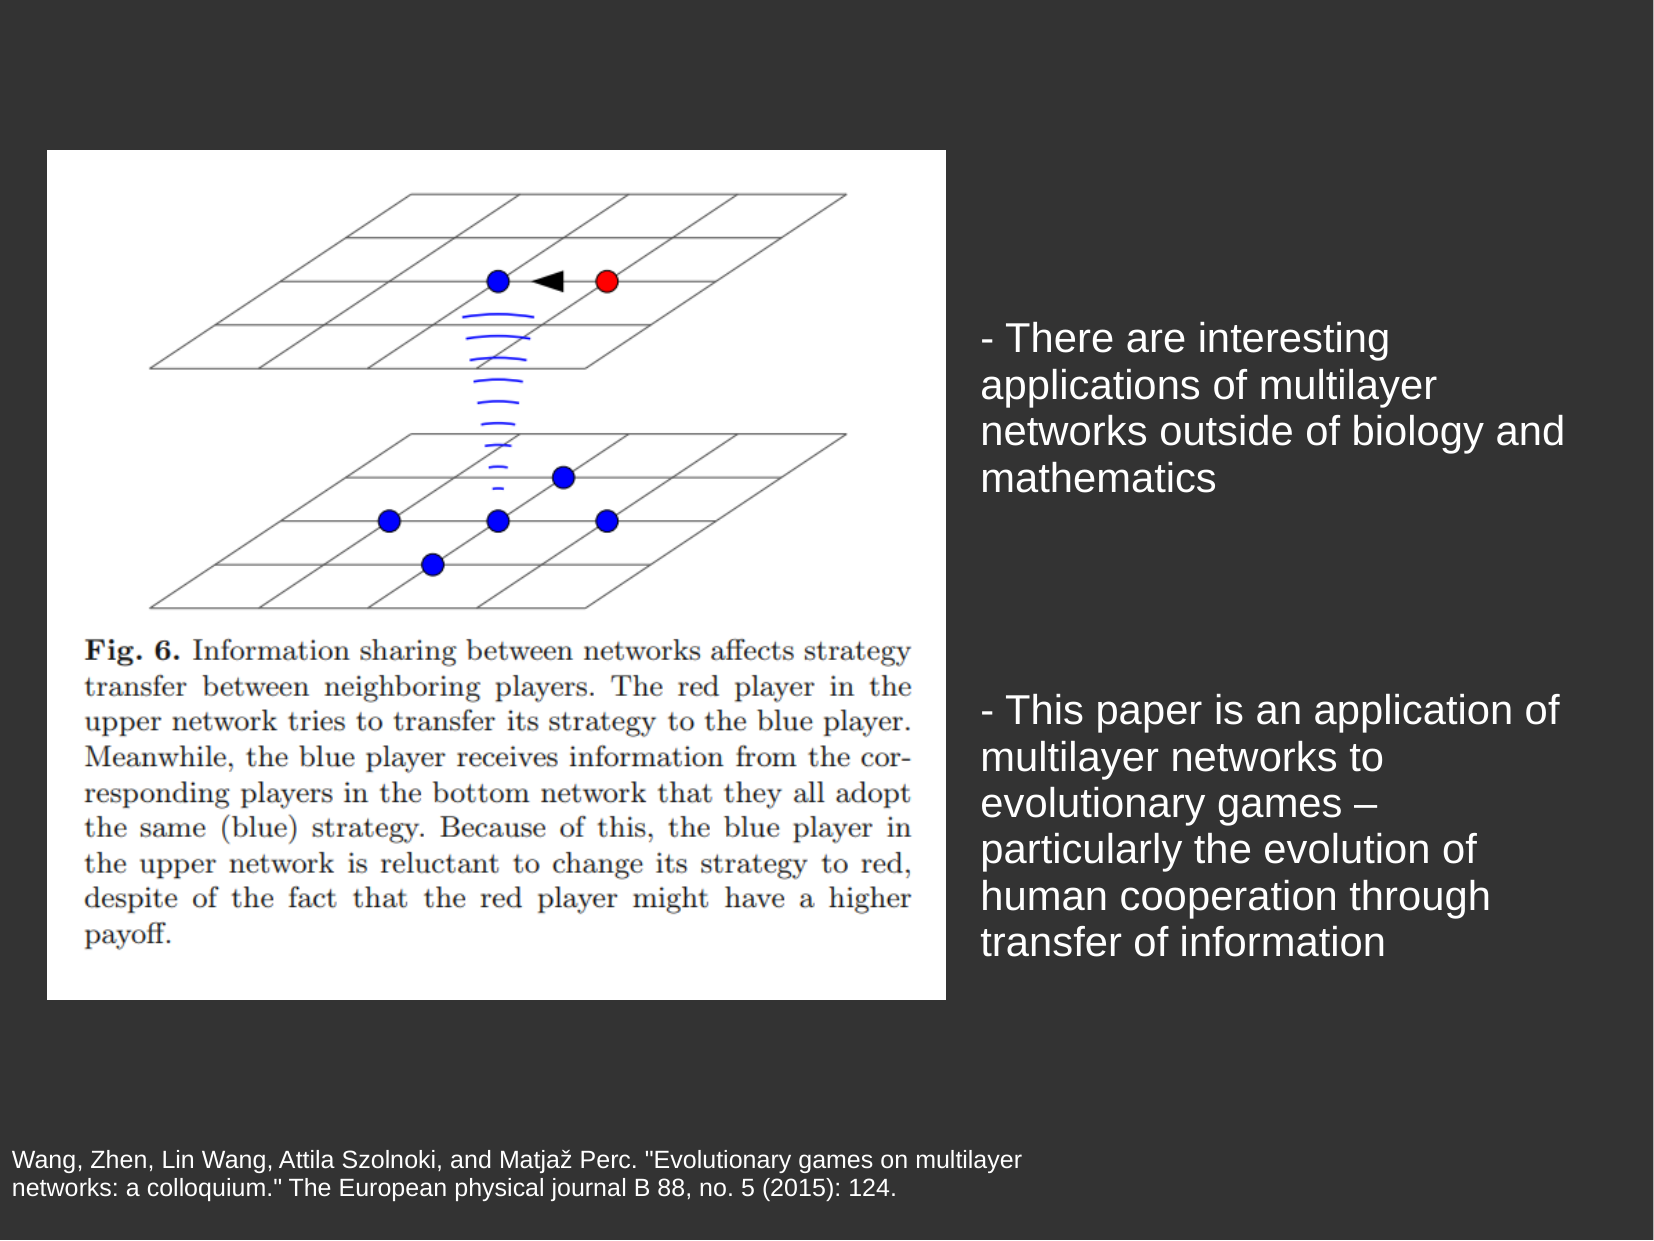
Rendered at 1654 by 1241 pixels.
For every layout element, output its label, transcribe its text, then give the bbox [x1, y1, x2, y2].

subtitle - There are interesting applications of multilayer networks outside of biology and mathematics - This paper is an application of multilayer networks to evolutionary games – particularly the evolution of human cooperation through transfer of information [980, 188, 1571, 1092]
title Wang, Zhen, Lin Wang, Attila Szolnoki, and Matjaž Perc. "Evolutionary games on multilayer networks: a colloquium." The European physical journal B 88, no. 5 (2015): 124. [11, 1145, 1134, 1202]
picture [47, 150, 946, 1000]
